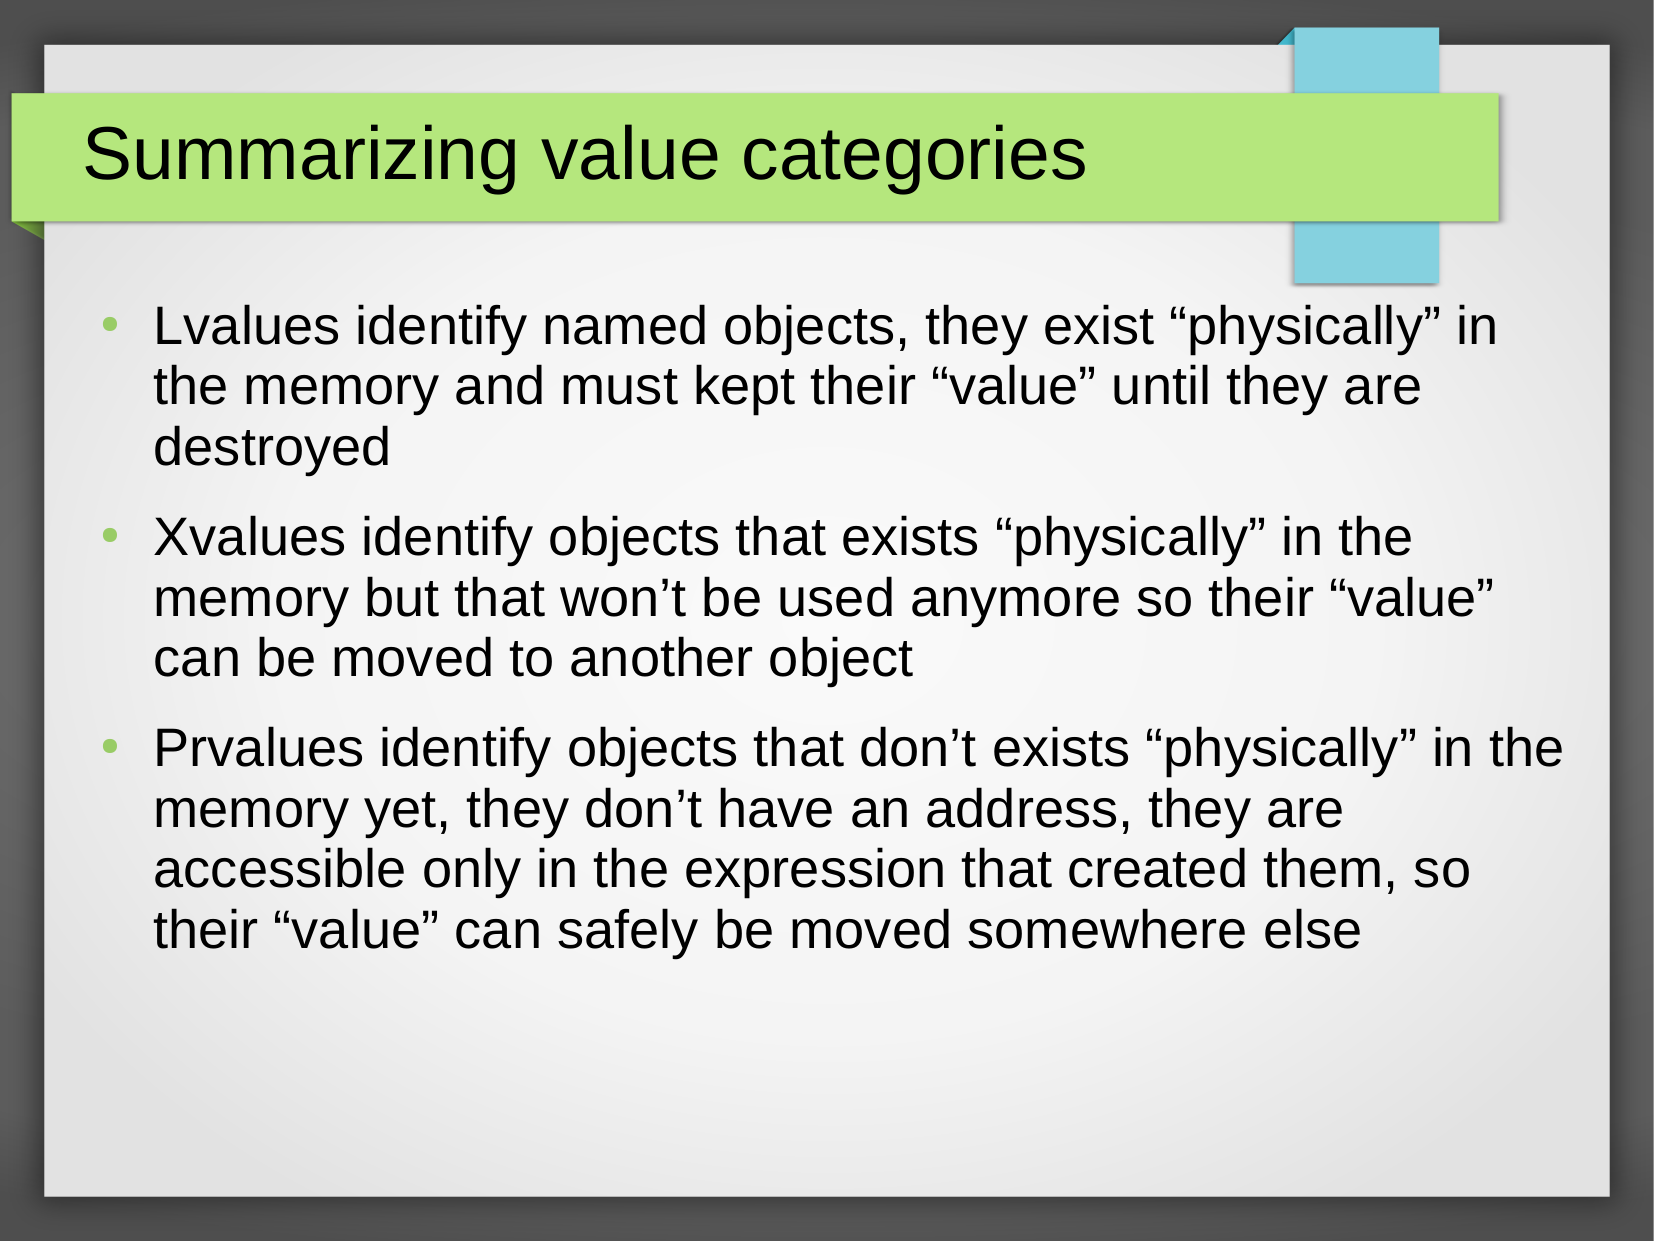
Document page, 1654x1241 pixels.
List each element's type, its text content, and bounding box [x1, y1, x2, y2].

picture [0, 0, 1654, 1241]
list Lvalues identify named objects, they exist “physically” in the memory and must kept their “value” until they are destroyed Xvalues identify objects that exists “physically” in the memory but that won’t be used anymore so their “value” can be moved to another object Prvalues identify objects that don’t exists “physically” in the memory yet, they don’t have an address, they are accessible only in the expression that created them, so their “value” can safely be moved somewhere else [82, 295, 1571, 1158]
title Summarizing value categories [82, 94, 1264, 213]
